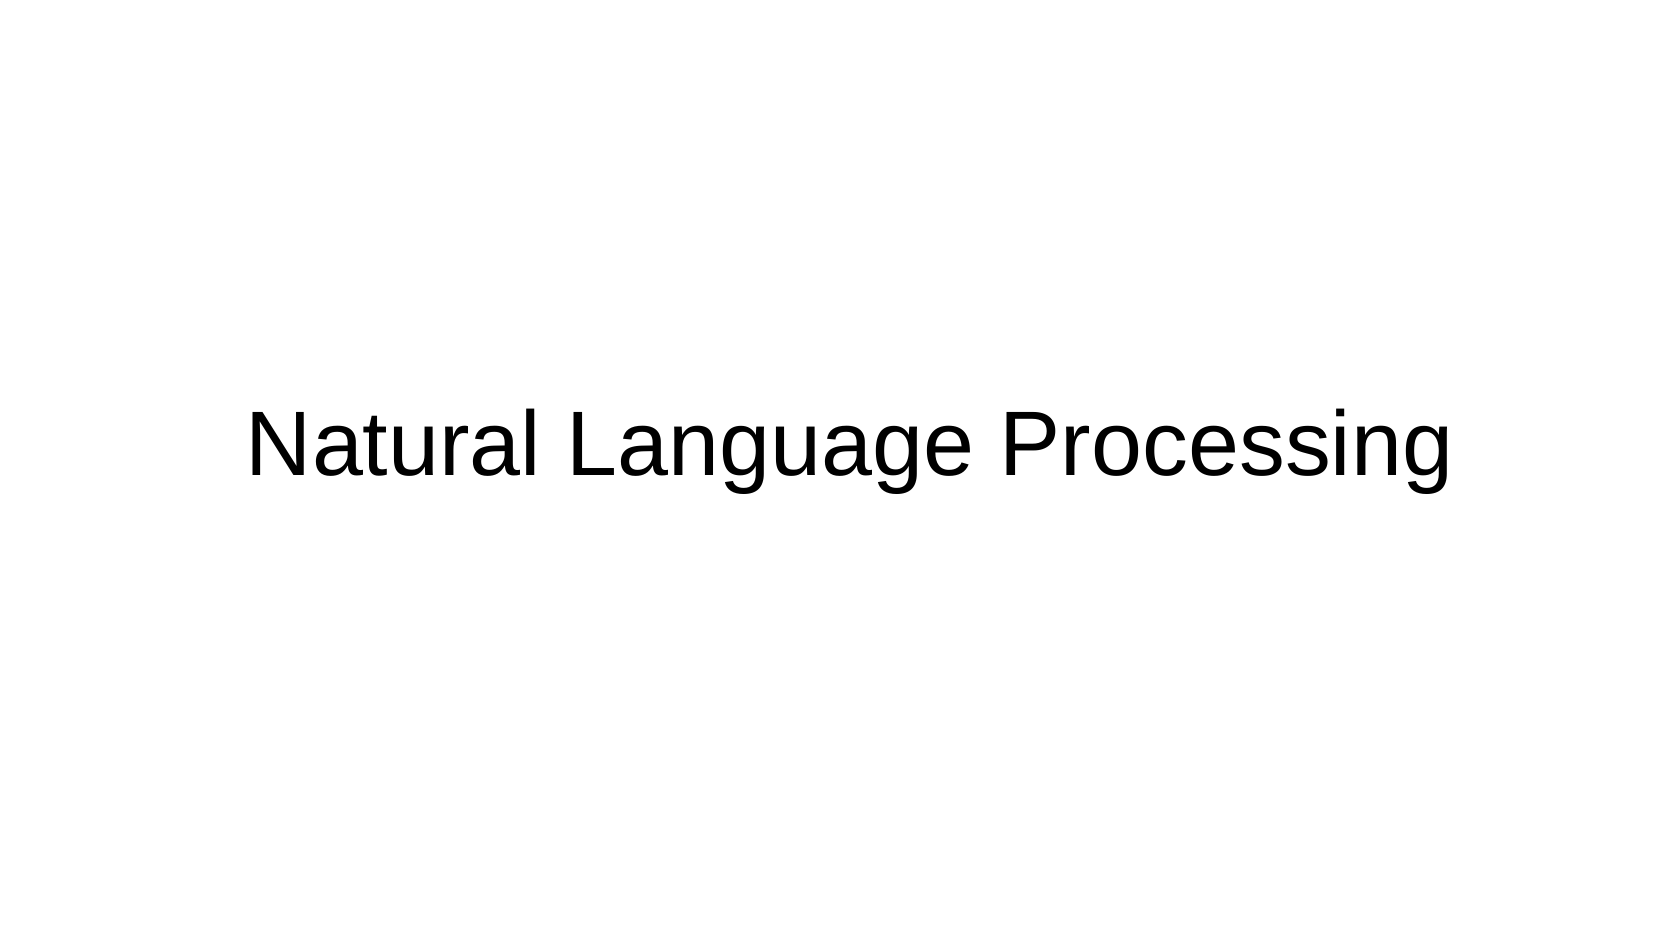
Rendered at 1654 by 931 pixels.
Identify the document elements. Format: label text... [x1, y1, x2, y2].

title Natural Language Processing [106, 366, 1595, 522]
